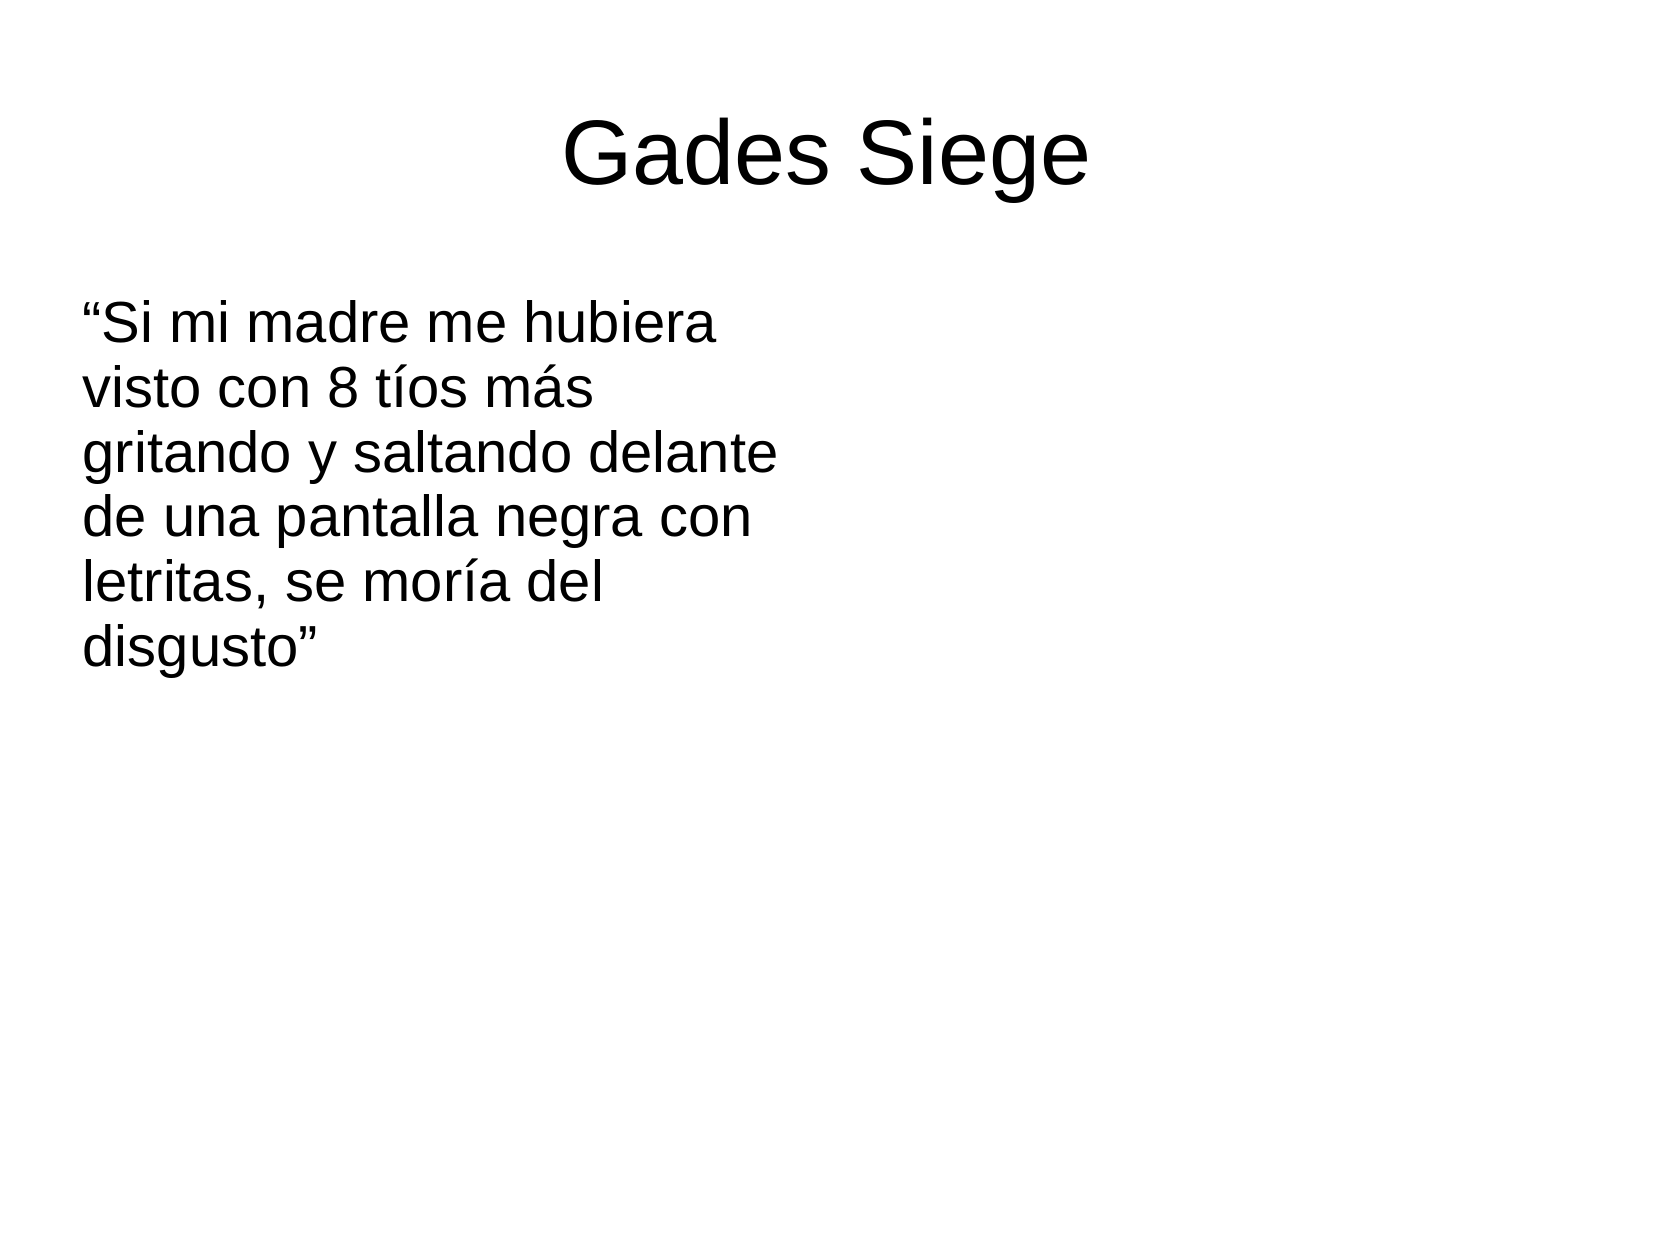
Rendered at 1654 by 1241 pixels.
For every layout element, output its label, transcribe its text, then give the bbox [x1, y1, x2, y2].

list “Si mi madre me hubiera visto con 8 tíos más gritando y saltando delante de una pantalla negra con letritas, se moría del disgusto” [82, 290, 809, 681]
title Gades Siege [82, 49, 1571, 257]
